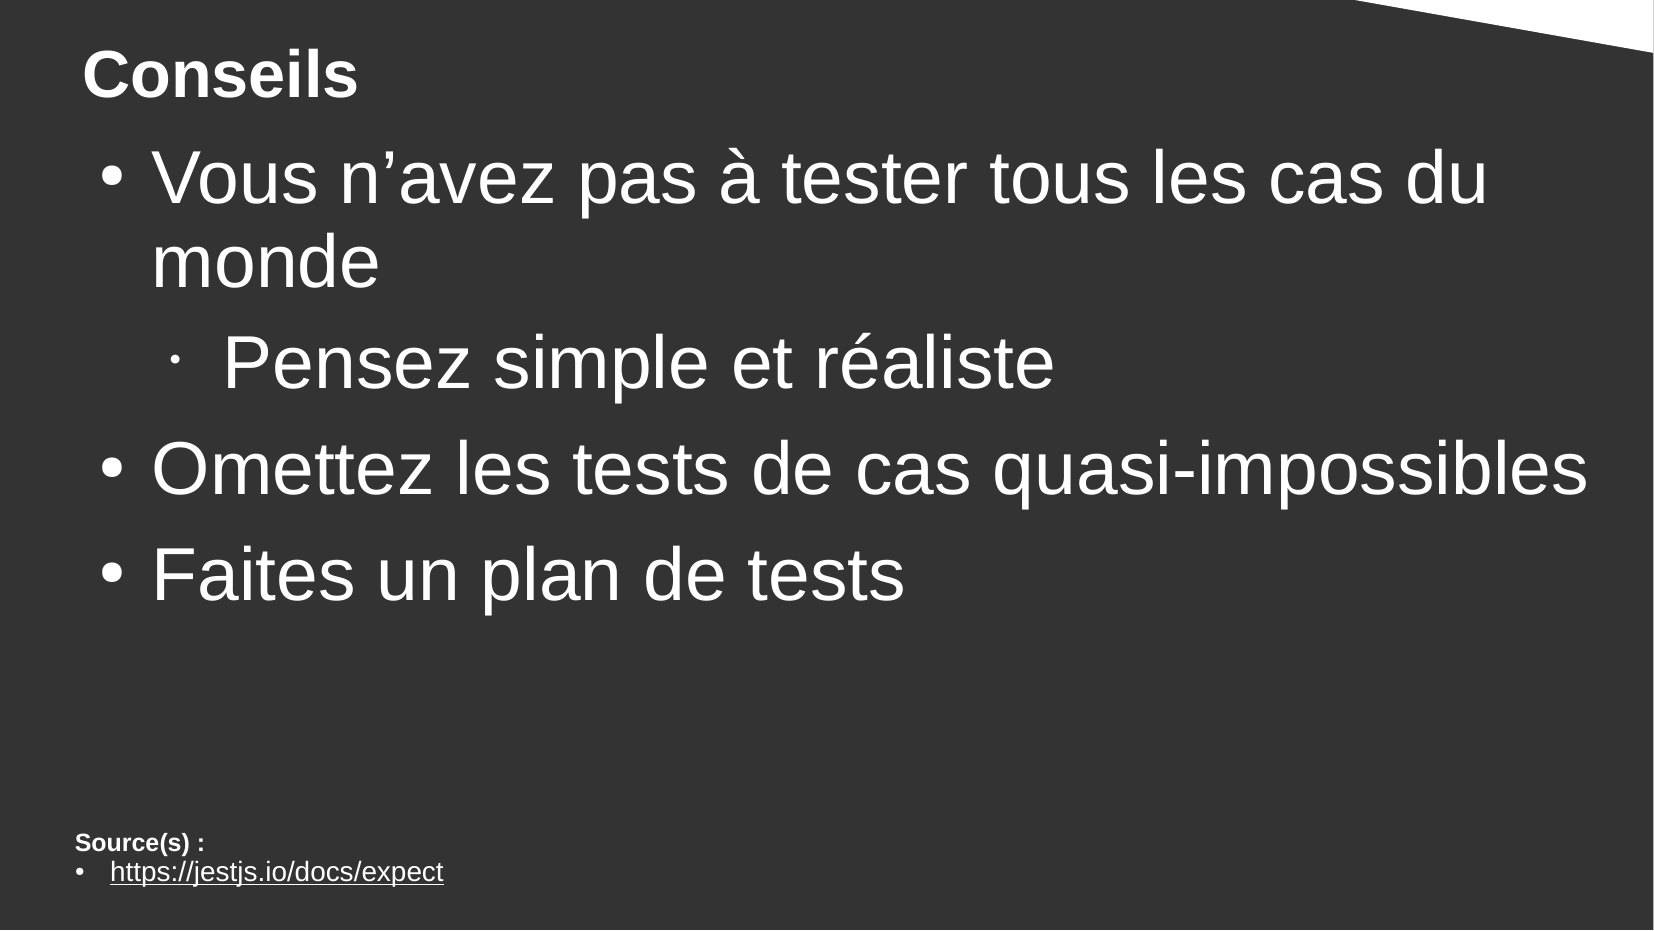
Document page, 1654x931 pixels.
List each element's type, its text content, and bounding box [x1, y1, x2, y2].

list Vous n’avez pas à tester tous les cas du monde Pensez simple et réaliste Omettez les tests de cas quasi-impossibles Faites un plan de tests [80, 135, 1619, 721]
title Conseils [82, 37, 799, 114]
text_box Source(s) : https://jestjs.io/docs/expect [60, 821, 1546, 906]
text_box [1354, 0, 1654, 53]
